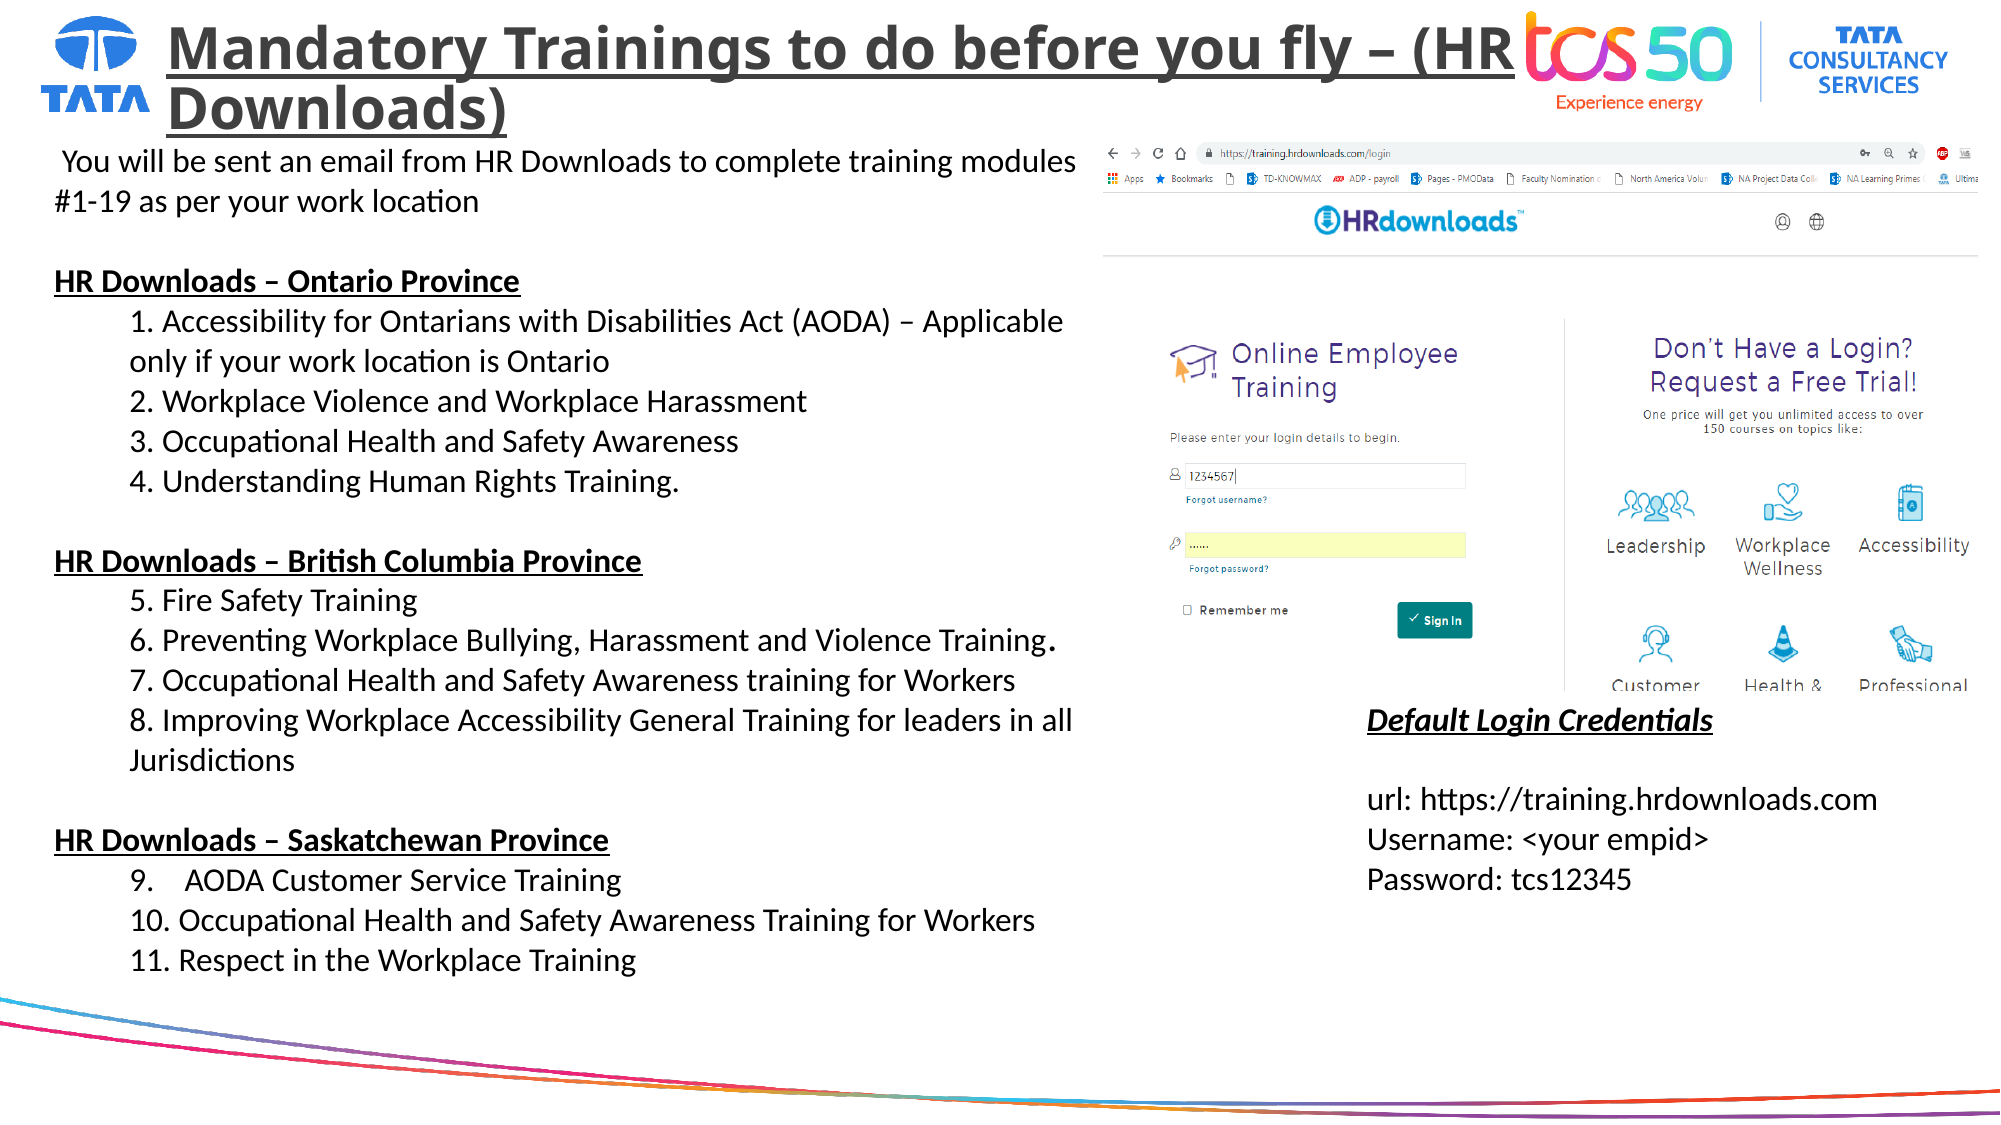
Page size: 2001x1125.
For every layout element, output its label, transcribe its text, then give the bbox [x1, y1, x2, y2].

text_box You will be sent an email from HR Downloads to complete training modules #1-19 as per your work location HR Downloads – Ontario Province 1. Accessibility for Ontarians with Disabilities Act (AODA) – Applicable only if your work location is Ontario 2. Workplace Violence and Workplace Harassment 3. Occupational Health and Safety Awareness 4. Understanding Human Rights Training. HR Downloads – British Columbia Province 5. Fire Safety Training 6. Preventing Workplace Bullying, Harassment and Violence Training. 7. Occupational Health and Safety Awareness training for Workers 8. Improving Workplace Accessibility General Training for leaders in all Jurisdictions HR Downloads – Saskatchewan Province 9. AODA Customer Service Training 10. Occupational Health and Safety Awareness Training for Workers 11. Respect in the Workplace Training [39, 132, 1117, 1026]
picture [1103, 140, 1978, 691]
picture [1526, 11, 1948, 112]
title Mandatory Trainings to do before you fly – (HR Downloads) [151, 14, 1802, 140]
picture [41, 16, 150, 112]
picture [0, 949, 2000, 1125]
text_box Default Login Credentials url: https://training.hrdownloads.com Username: <your empid> Password: tcs12345 [1352, 691, 1918, 945]
